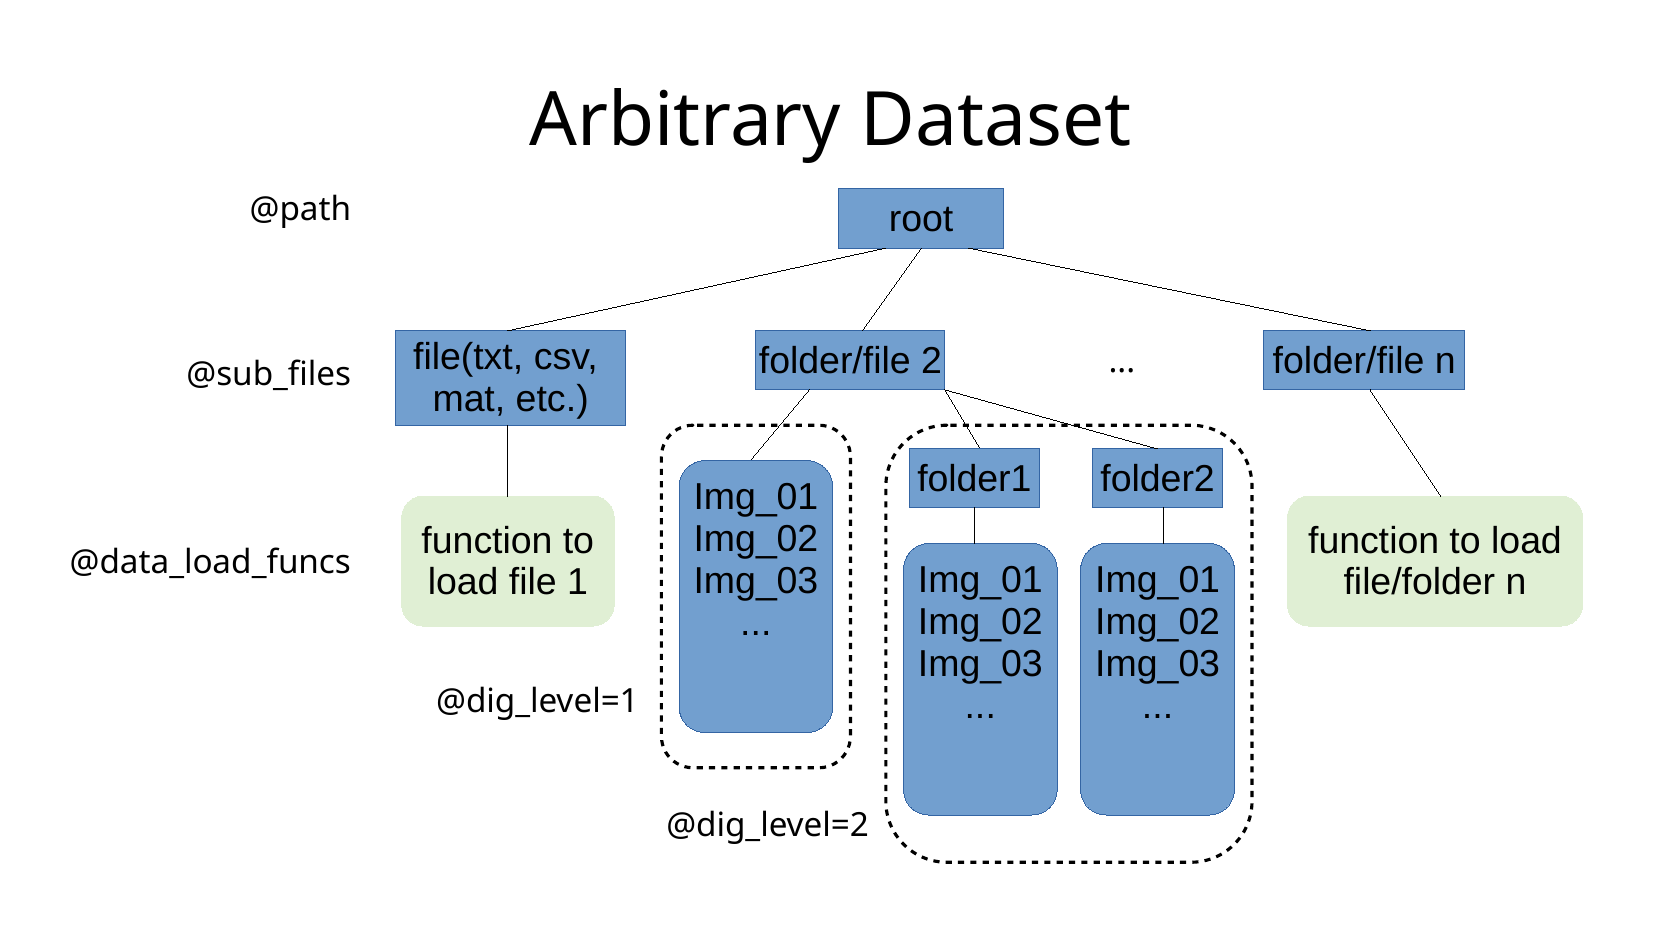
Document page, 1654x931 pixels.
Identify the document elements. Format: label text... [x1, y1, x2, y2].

text_box folder/file n [1263, 330, 1465, 390]
text_box Arbitrary Dataset [66, 57, 1595, 166]
text_box @dig_level=2 [631, 785, 904, 863]
text_box folder/file 2 [755, 330, 945, 390]
text_box @path [47, 165, 367, 250]
text_box @sub_files [47, 330, 367, 415]
text_box Img_01 Img_02 Img_03 ... [903, 543, 1058, 816]
text_box @dig_level=1 [401, 661, 674, 738]
text_box Img_01 Img_02 Img_03 ... [1080, 543, 1235, 816]
text_box folder2 [1092, 448, 1223, 508]
text_box function to load file 1 [401, 496, 615, 627]
text_box @data_load_funcs [23, 514, 367, 607]
text_box ... [1086, 317, 1158, 402]
text_box file(txt, csv, mat, etc.) [395, 330, 626, 426]
text_box Img_01 Img_02 Img_03 ... [679, 460, 833, 733]
text_box folder1 [909, 448, 1040, 508]
text_box root [838, 188, 1004, 249]
text_box function to load file/folder n [1287, 496, 1583, 627]
